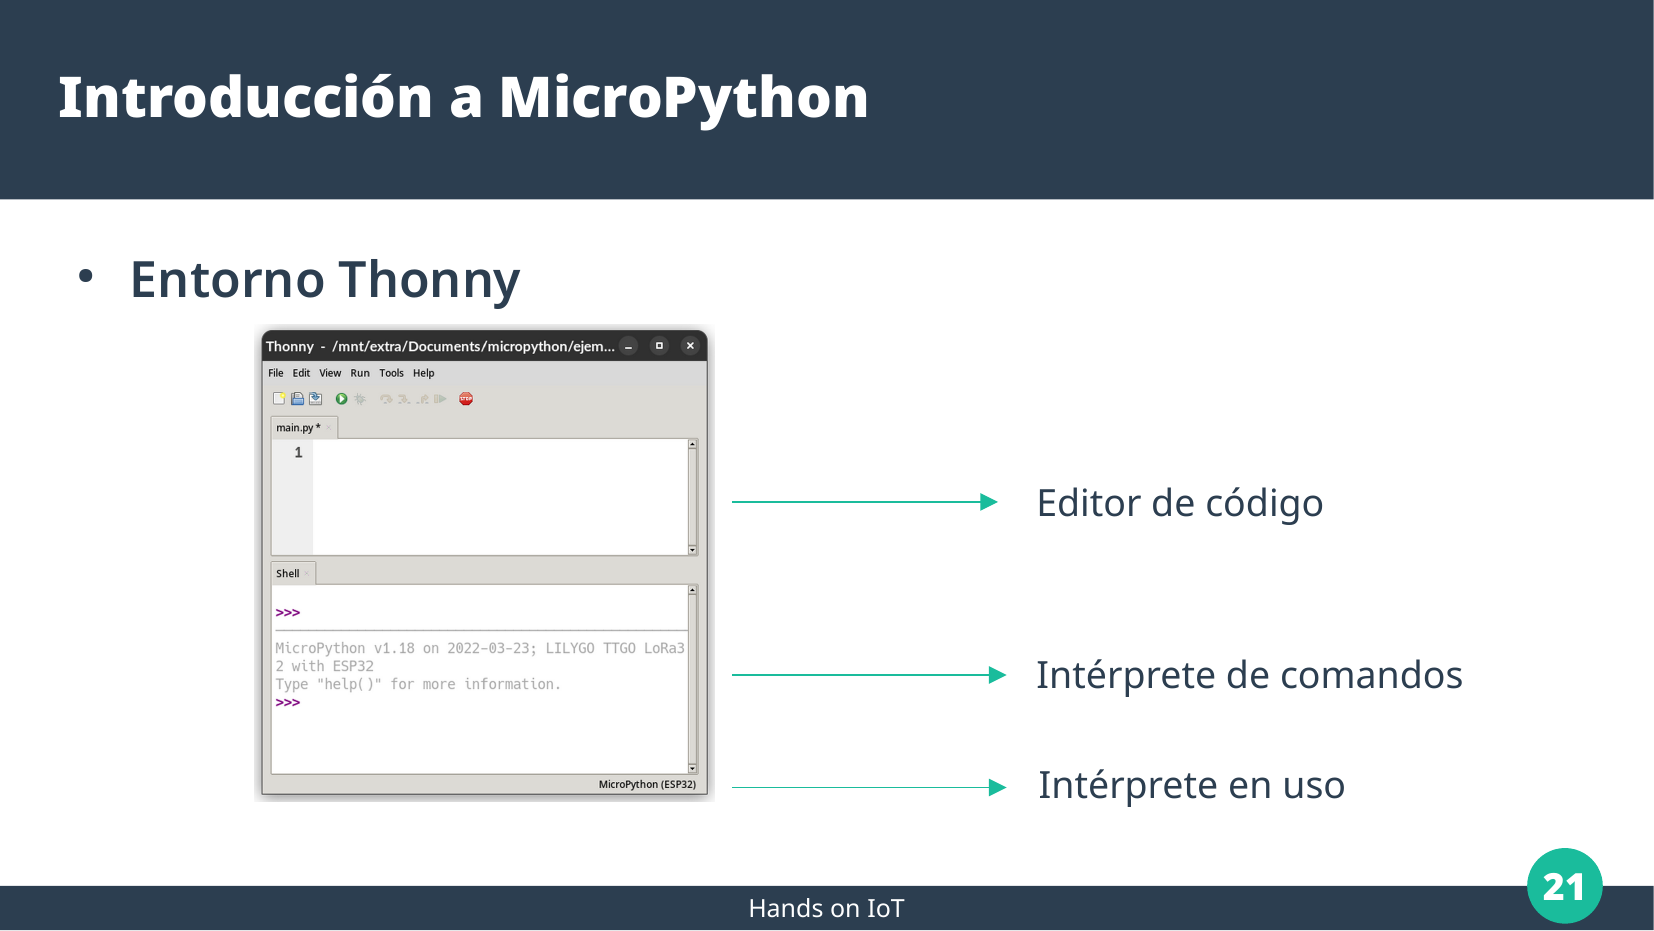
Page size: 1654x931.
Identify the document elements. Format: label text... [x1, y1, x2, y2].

title Introducción a MicroPython [59, 37, 1595, 155]
text_box Intérprete de comandos [1021, 640, 1524, 709]
picture [254, 324, 715, 802]
text_box Editor de código [1021, 467, 1524, 537]
list Entorno Thonny [59, 243, 1595, 325]
text_box Intérprete en uso [1023, 750, 1526, 819]
